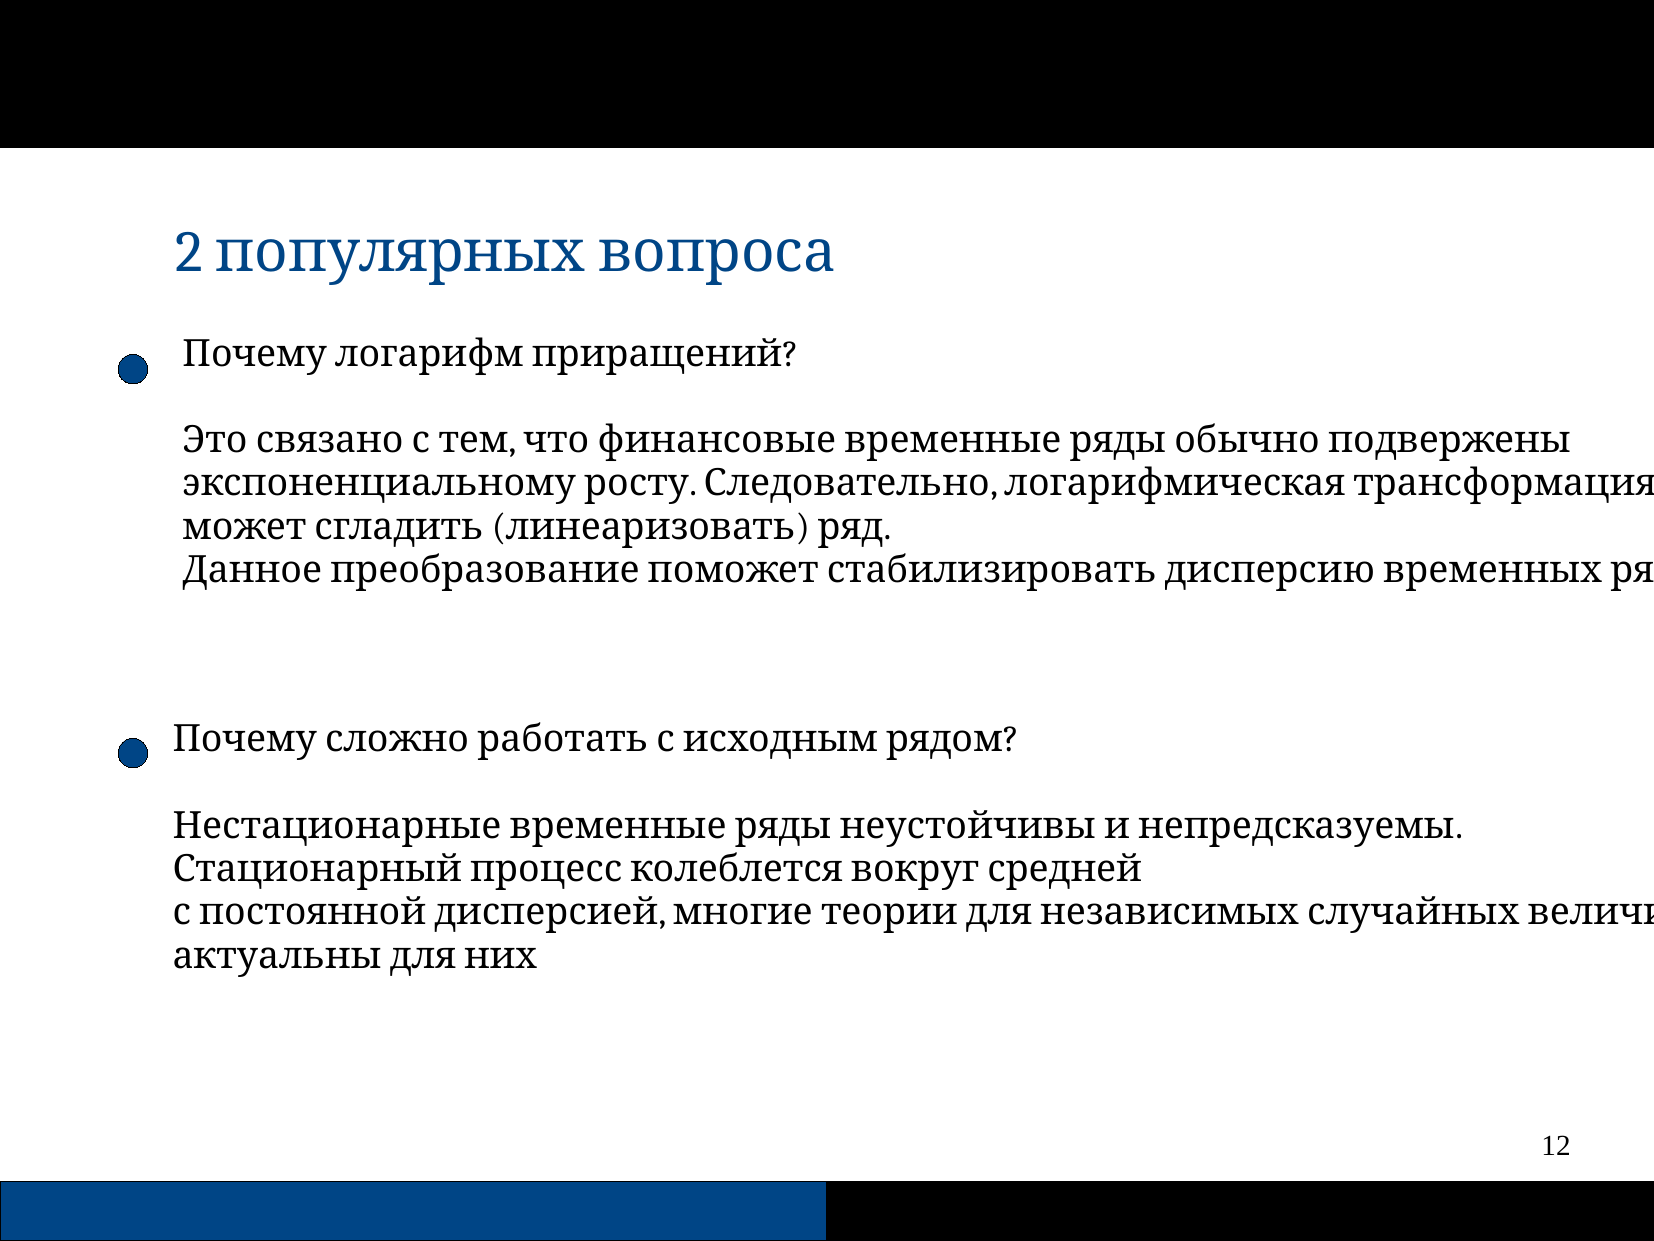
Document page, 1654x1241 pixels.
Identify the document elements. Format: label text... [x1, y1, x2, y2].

text_box Почему логарифм приращений? Это связано с тем, что финансовые временные ряды обычно подвержены экспоненциальному росту. Следовательно, логарифмическая трансформация может сгладить (линеаризовать) ряд. Данное преобразование поможет стабилизировать дисперсию временных рядов [167, 324, 1576, 648]
text_box [0, 0, 1654, 148]
text_box [118, 354, 148, 384]
text_box [118, 738, 148, 768]
text_box Почему сложно работать с исходным рядом? Нестационарные временные ряды неустойчивы и непредсказуемы. Стационарный процесс колеблется вокруг средней с постоянной дисперсией, многие теории для независимых случайных величин актуальны для них [157, 710, 1546, 1034]
text_box [0, 1181, 1654, 1241]
text_box 2 популярных вопроса [160, 211, 1367, 299]
